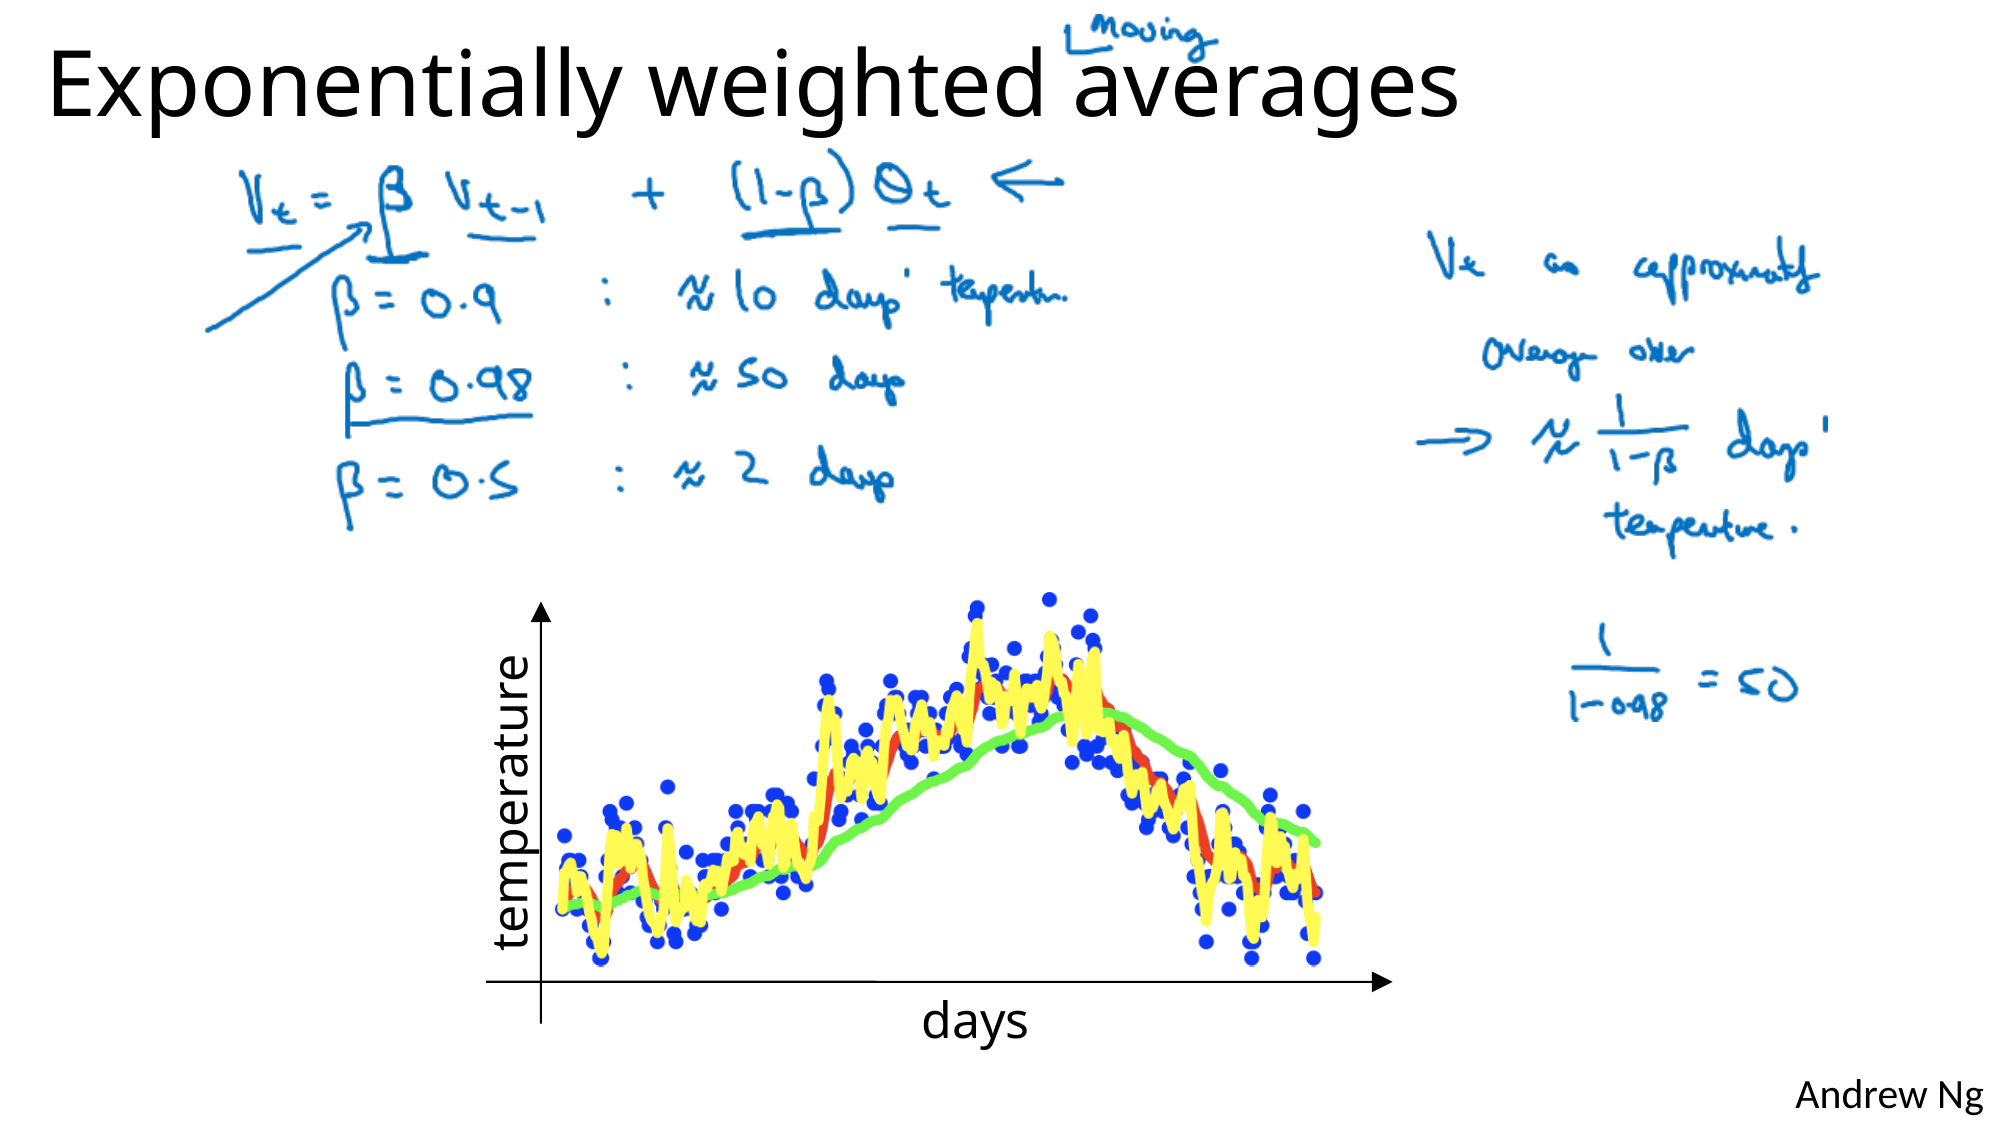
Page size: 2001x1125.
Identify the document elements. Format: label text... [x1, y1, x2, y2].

text_box days [906, 981, 1045, 1057]
picture [205, 14, 1828, 967]
title Exponentially weighted averages [30, 29, 205, 248]
text_box temperature [469, 722, 545, 967]
